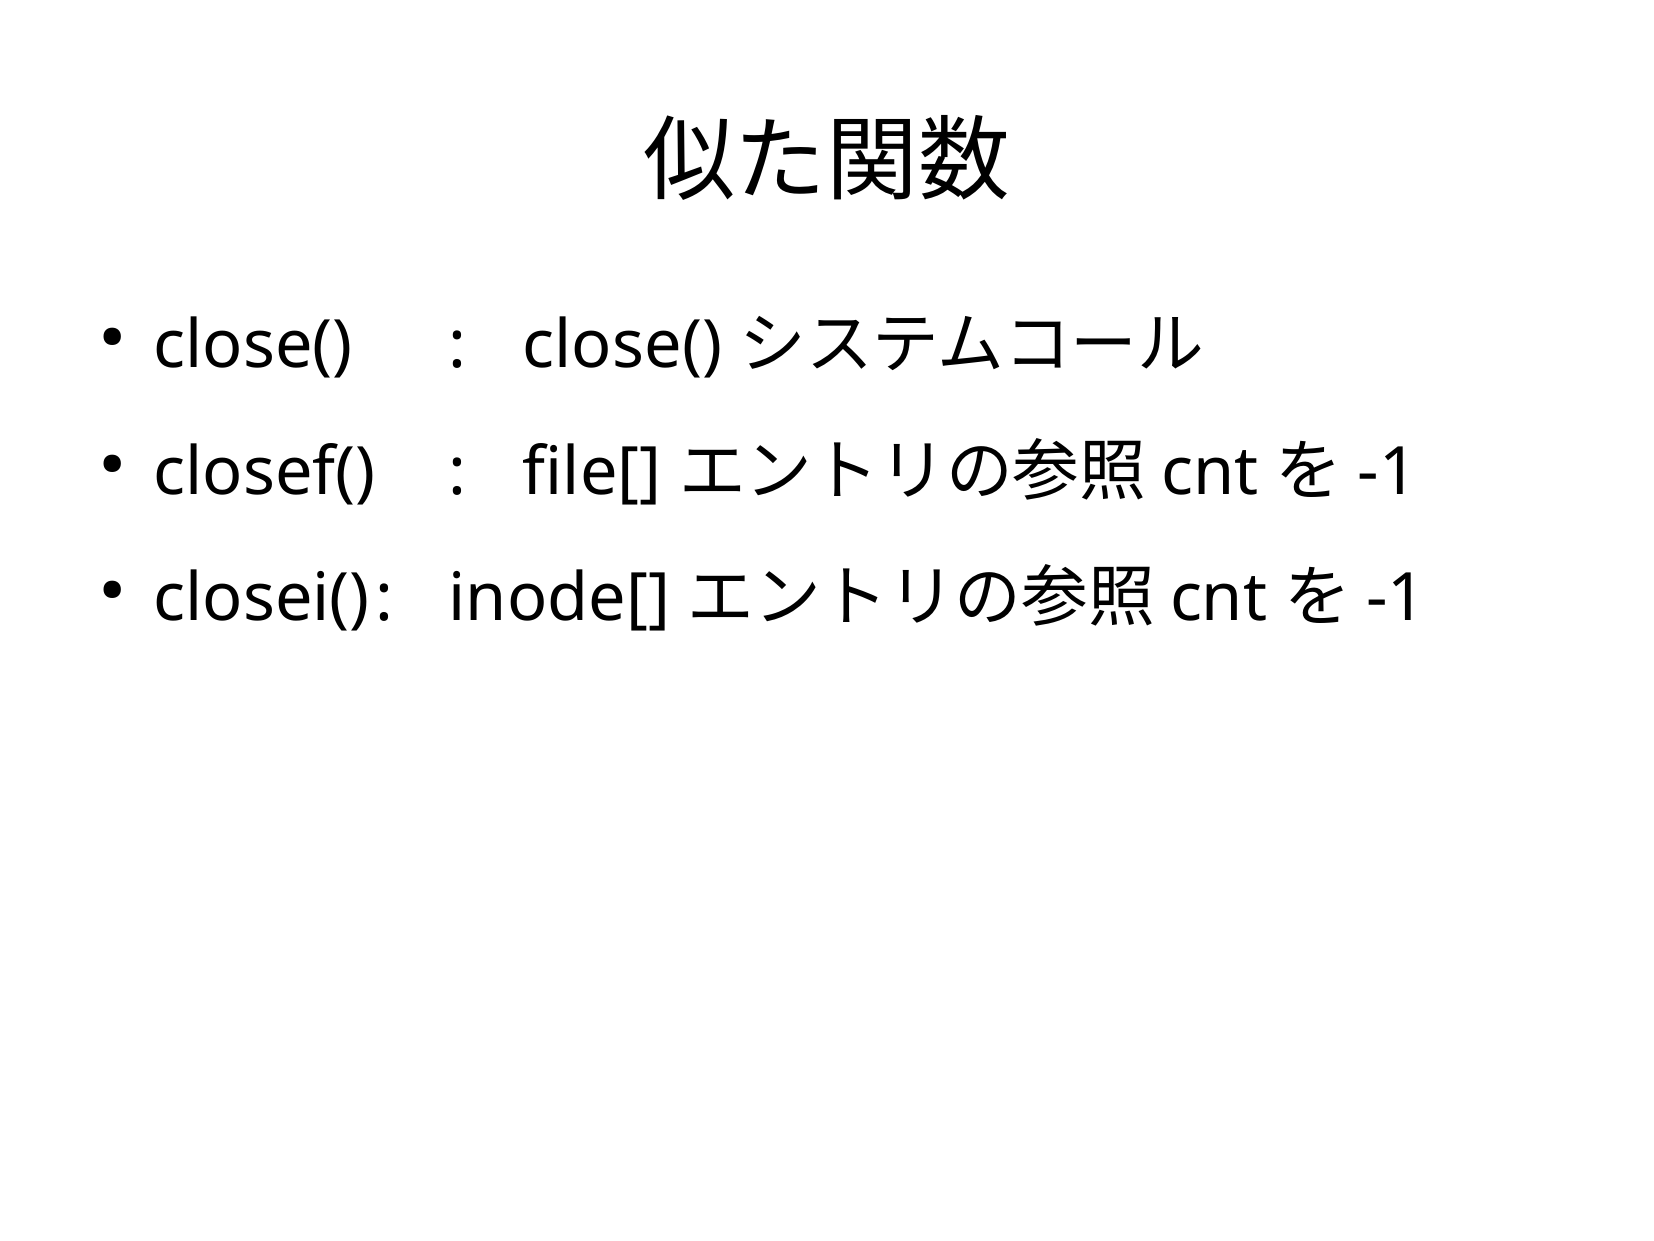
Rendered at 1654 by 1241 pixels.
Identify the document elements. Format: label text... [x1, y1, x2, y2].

list close() : close() システムコール closef() : file[] エントリの参照 cnt を -1 closei() : inode[] エントリの参照 cnt を -1 [82, 290, 1538, 1010]
title 似た関数 [82, 49, 1571, 257]
